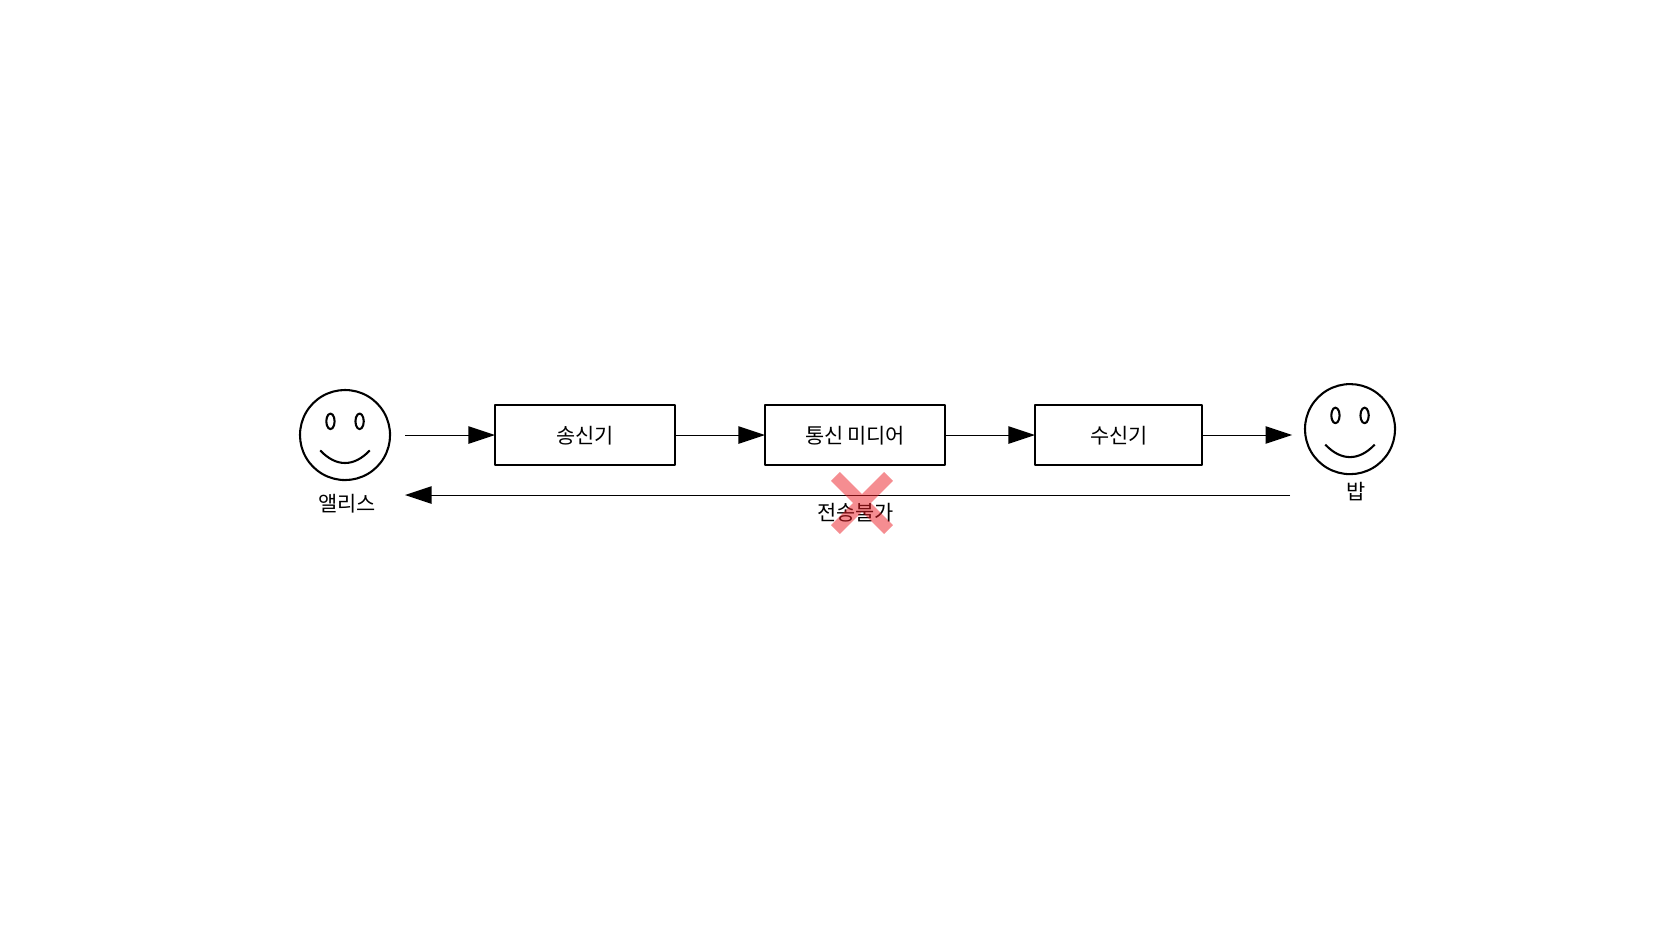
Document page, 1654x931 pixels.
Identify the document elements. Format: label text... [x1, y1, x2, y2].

text_box 전송불가 [872, 489, 931, 535]
text_box 앨리스 [303, 480, 391, 526]
text_box 통신 미디어 [765, 405, 946, 466]
text_box 송신기 [495, 405, 676, 466]
text_box 전송불가 [780, 489, 884, 535]
text_box 밥 [1331, 468, 1381, 514]
text_box [831, 472, 893, 535]
text_box 수신기 [1035, 405, 1203, 466]
